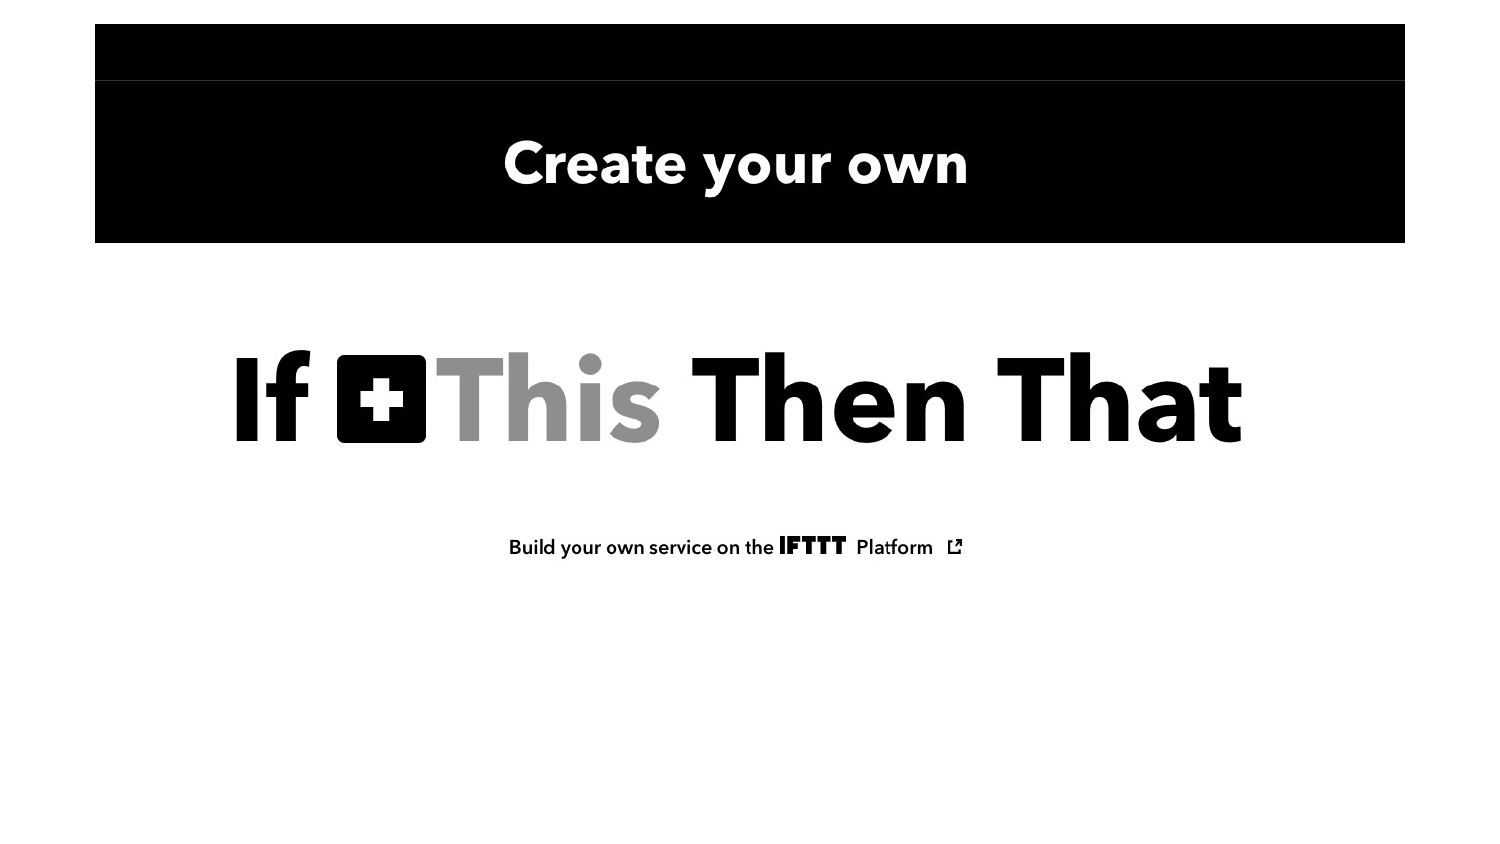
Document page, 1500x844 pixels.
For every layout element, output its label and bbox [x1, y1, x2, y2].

picture [95, 24, 1405, 819]
